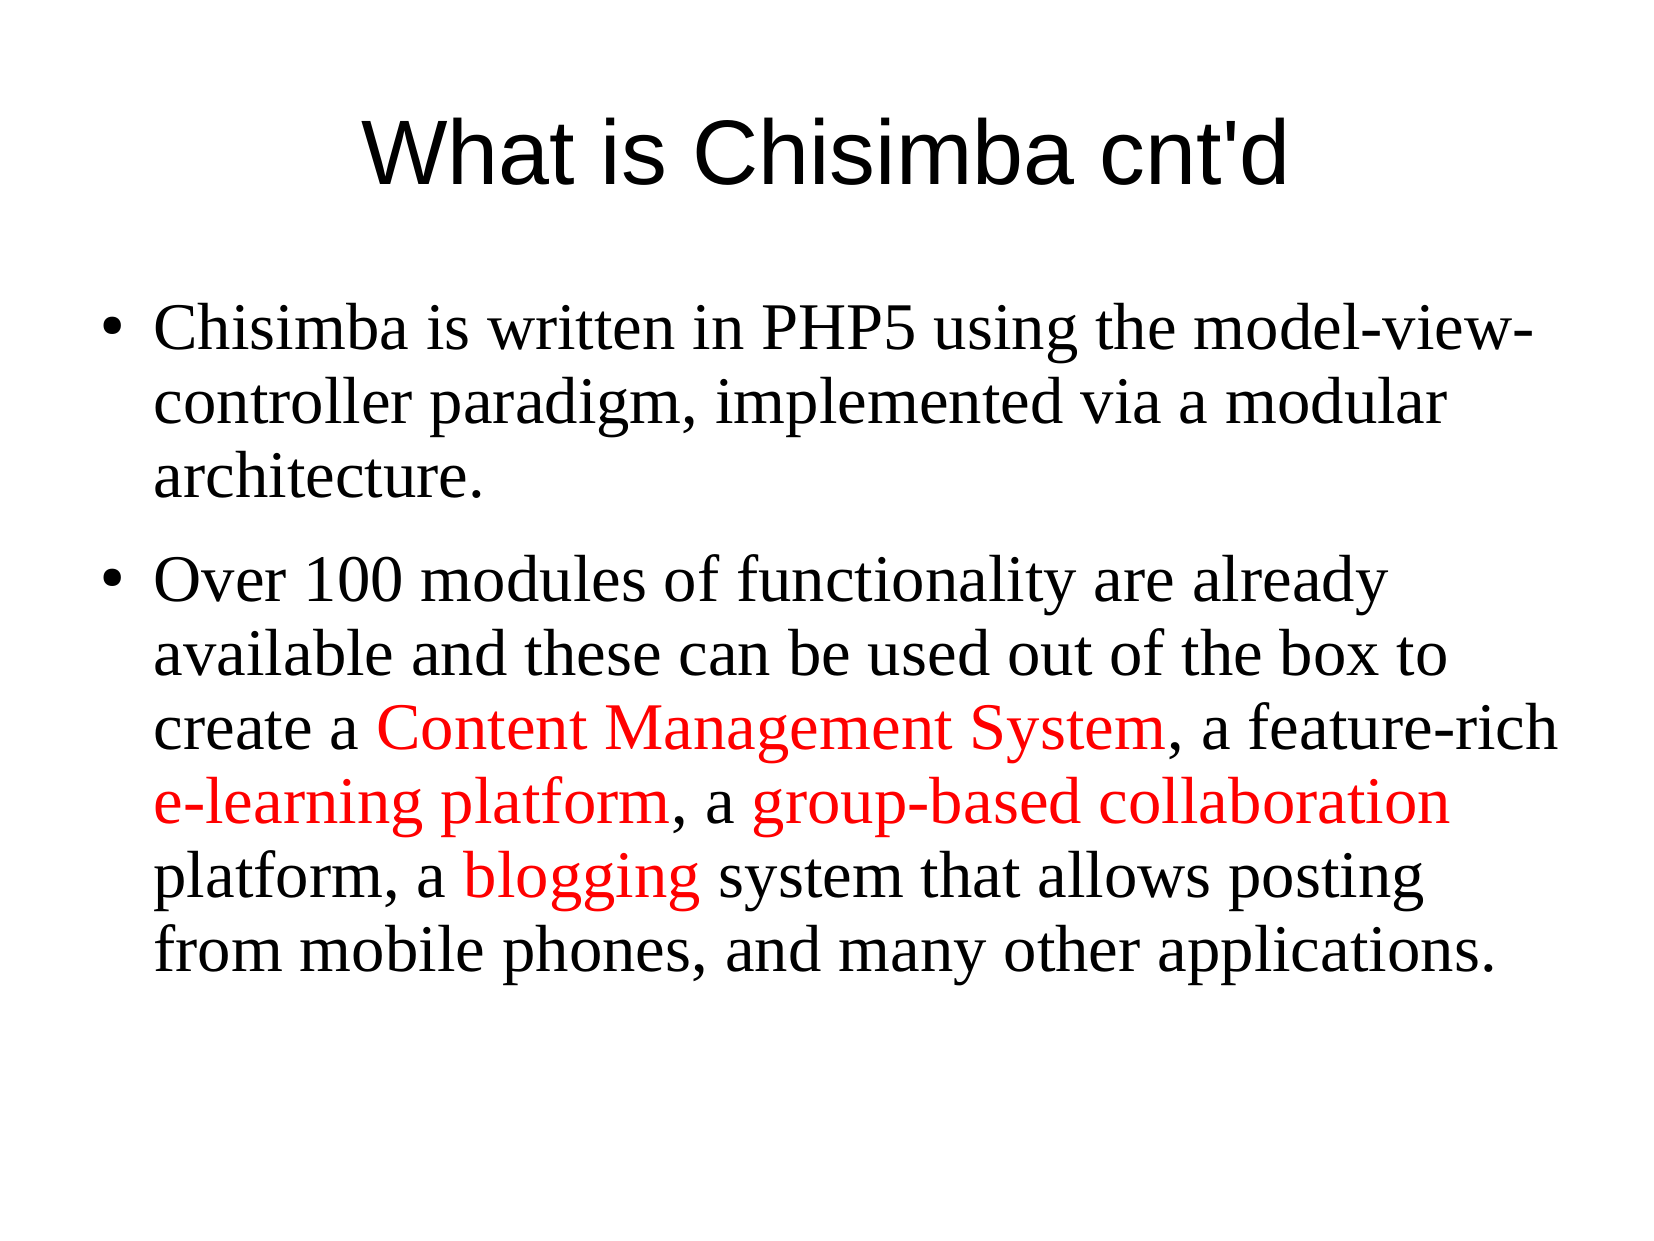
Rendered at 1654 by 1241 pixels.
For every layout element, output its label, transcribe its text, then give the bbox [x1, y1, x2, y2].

title What is Chisimba cnt'd [82, 56, 1571, 250]
list Chisimba is written in PHP5 using the model-view-controller paradigm, implemented via a modular architecture. Over 100 modules of functionality are already available and these can be used out of the box to create a Content Management System, a feature-rich e-learning platform, a group-based collaboration platform, a blogging system that allows posting from mobile phones, and many other applications. [82, 290, 1571, 1109]
